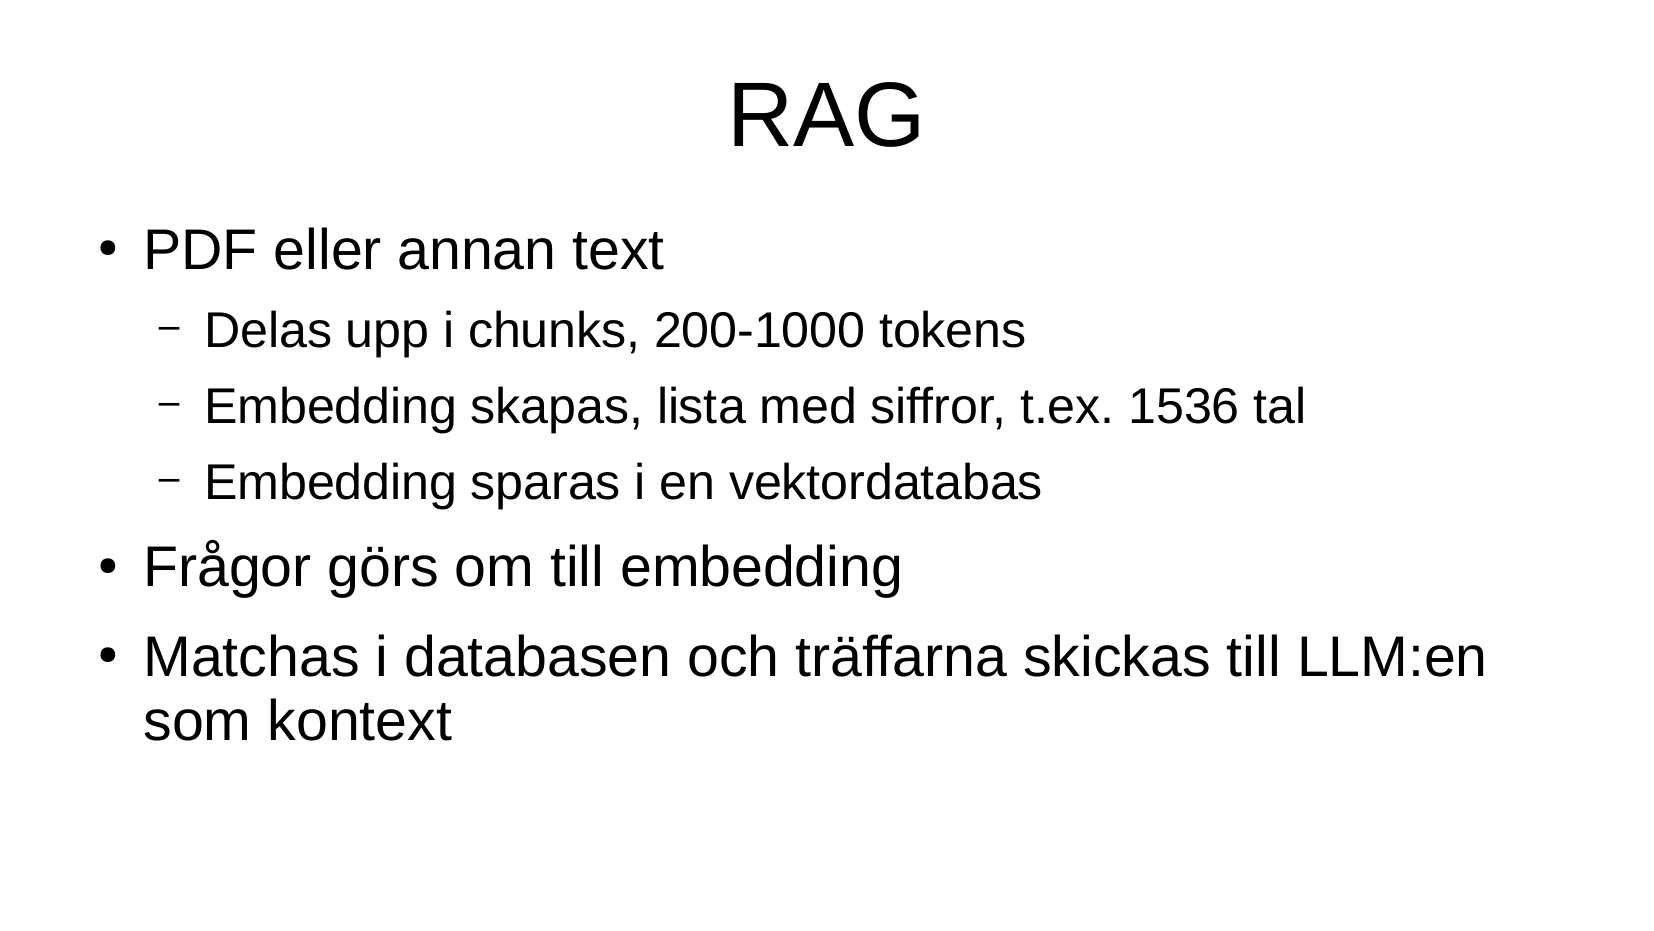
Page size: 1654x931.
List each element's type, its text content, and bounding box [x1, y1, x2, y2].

list PDF eller annan text Delas upp i chunks, 200-1000 tokens Embedding skapas, lista med siffror, t.ex. 1536 tal Embedding sparas i en vektordatabas Frågor görs om till embedding Matchas i databasen och träffarna skickas till LLM:en som kontext [82, 217, 1571, 758]
title RAG [82, 37, 1571, 193]
